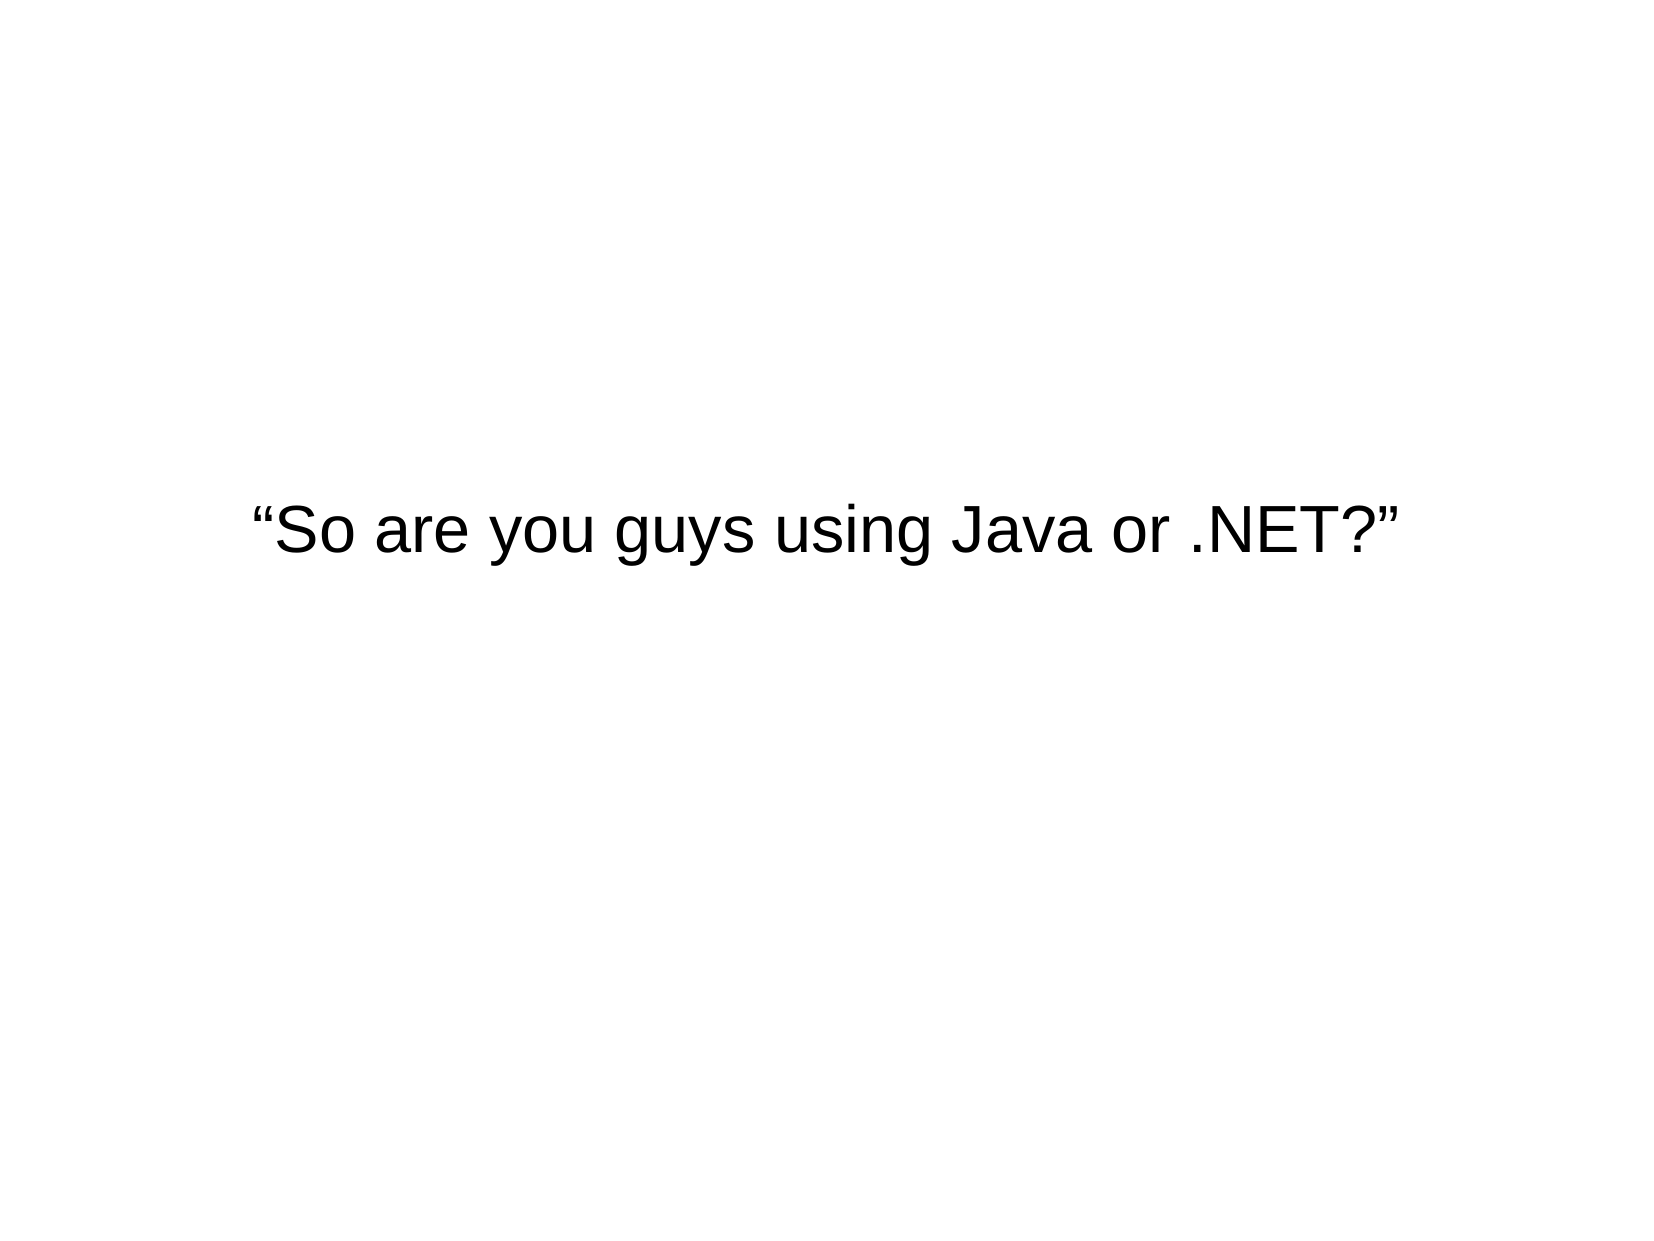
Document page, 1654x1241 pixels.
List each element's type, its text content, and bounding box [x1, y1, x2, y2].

subtitle “So are you guys using Java or .NET?” [82, 49, 1571, 1010]
